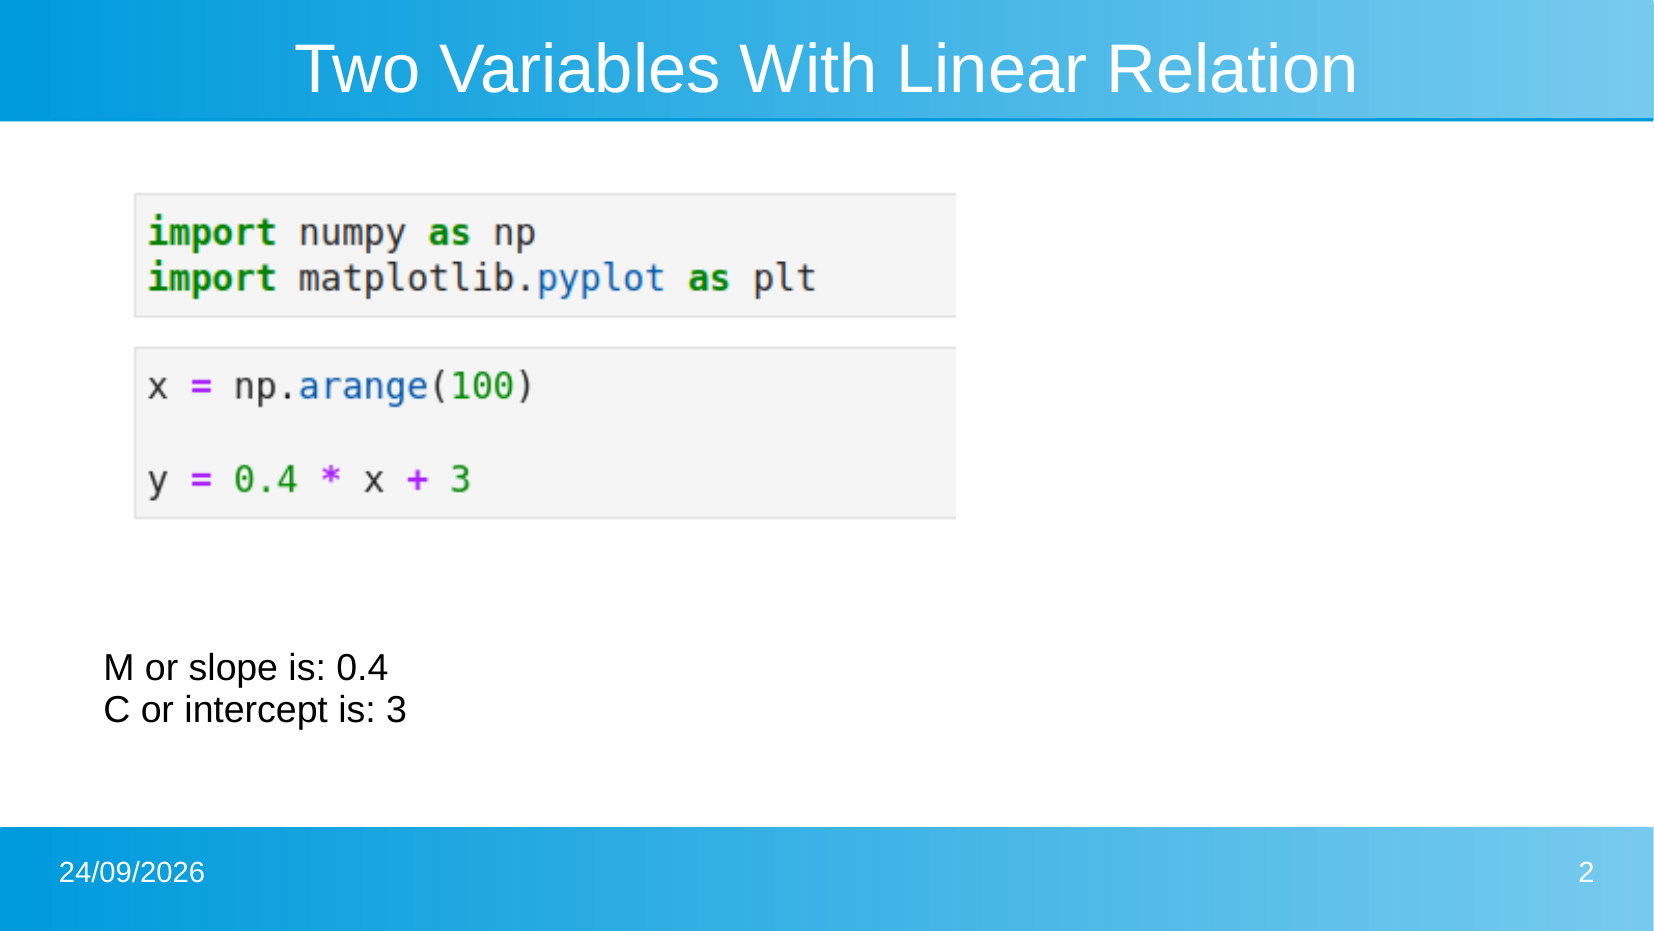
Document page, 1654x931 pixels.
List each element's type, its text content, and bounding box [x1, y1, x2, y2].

title Two Variables With Linear Relation [59, 29, 1595, 108]
picture [118, 177, 956, 532]
text_box M or slope is: 0.4 C or intercept is: 3 [88, 639, 1418, 739]
